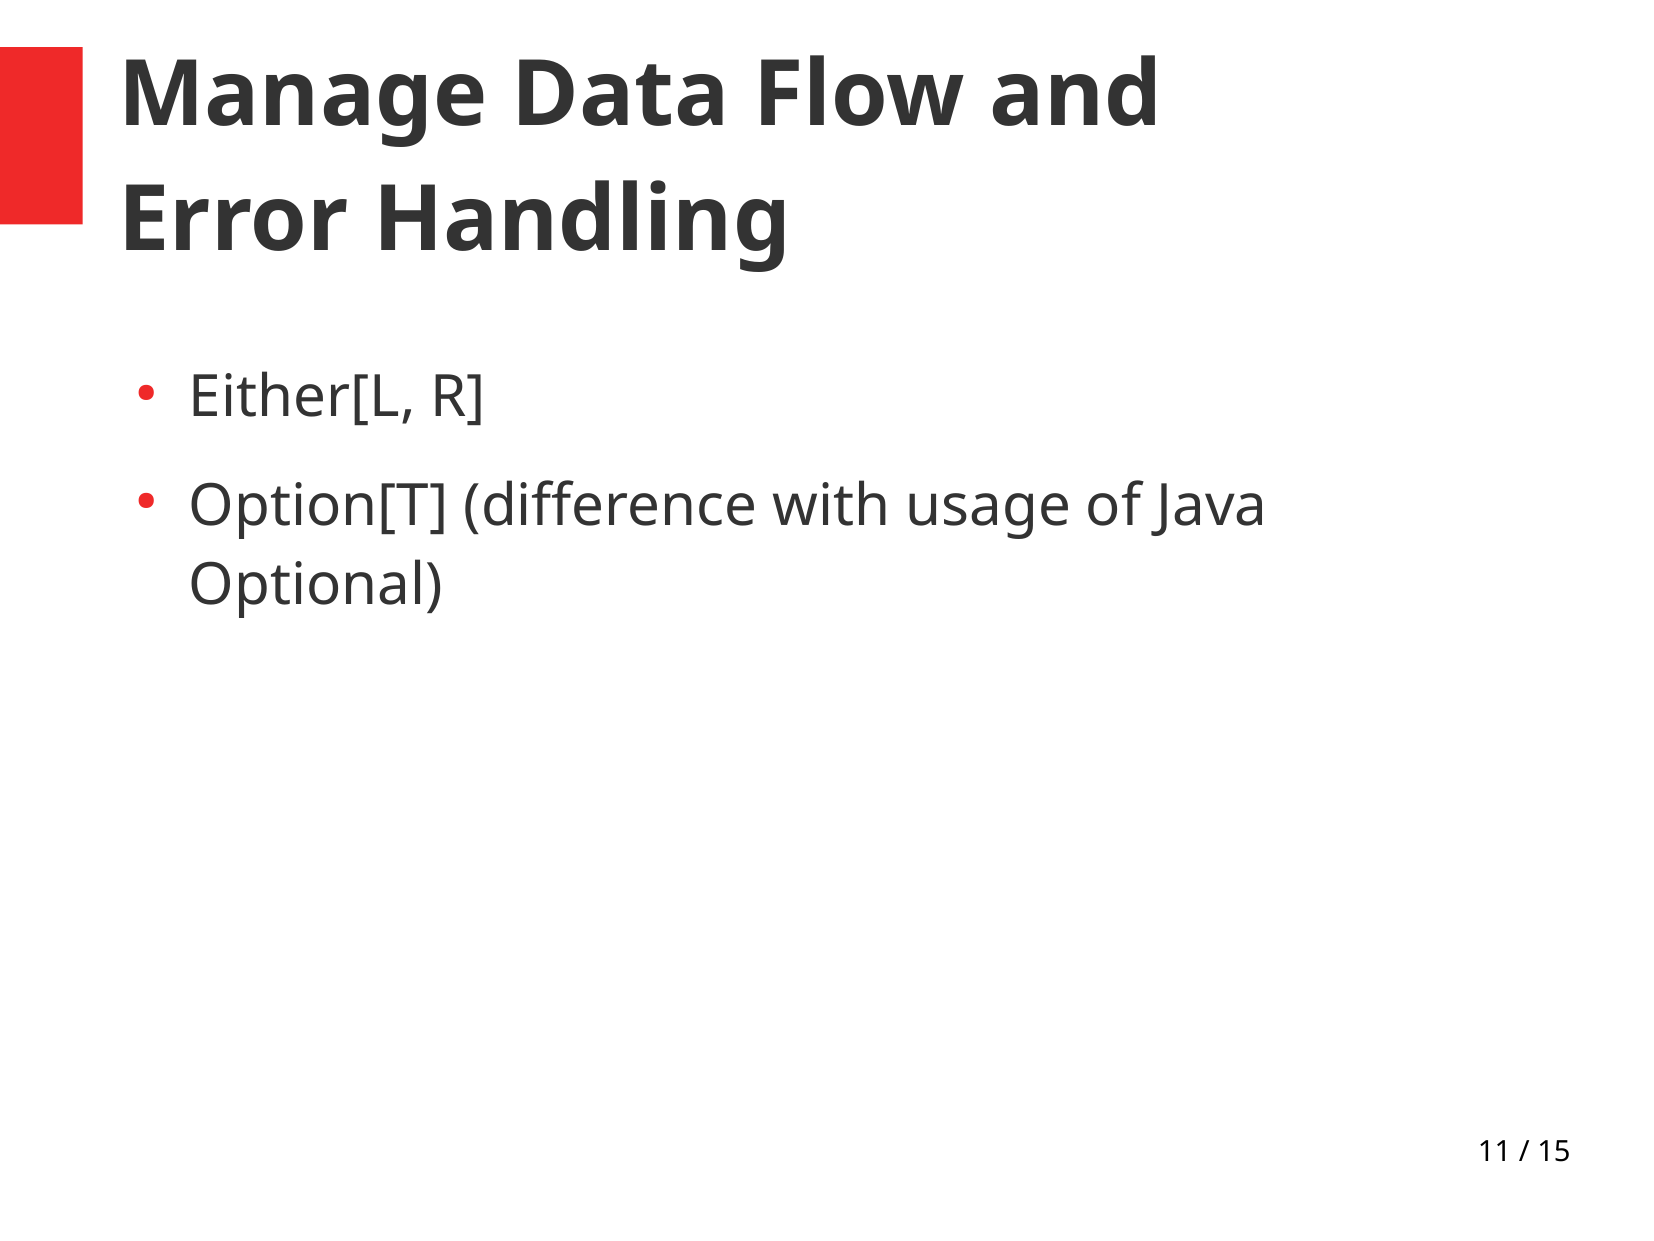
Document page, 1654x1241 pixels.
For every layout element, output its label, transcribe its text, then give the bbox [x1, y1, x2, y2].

title Manage Data Flow and Error Handling [118, 45, 1571, 260]
list Either[L, R] Option[T] (difference with usage of Java Optional) [118, 354, 1536, 1074]
